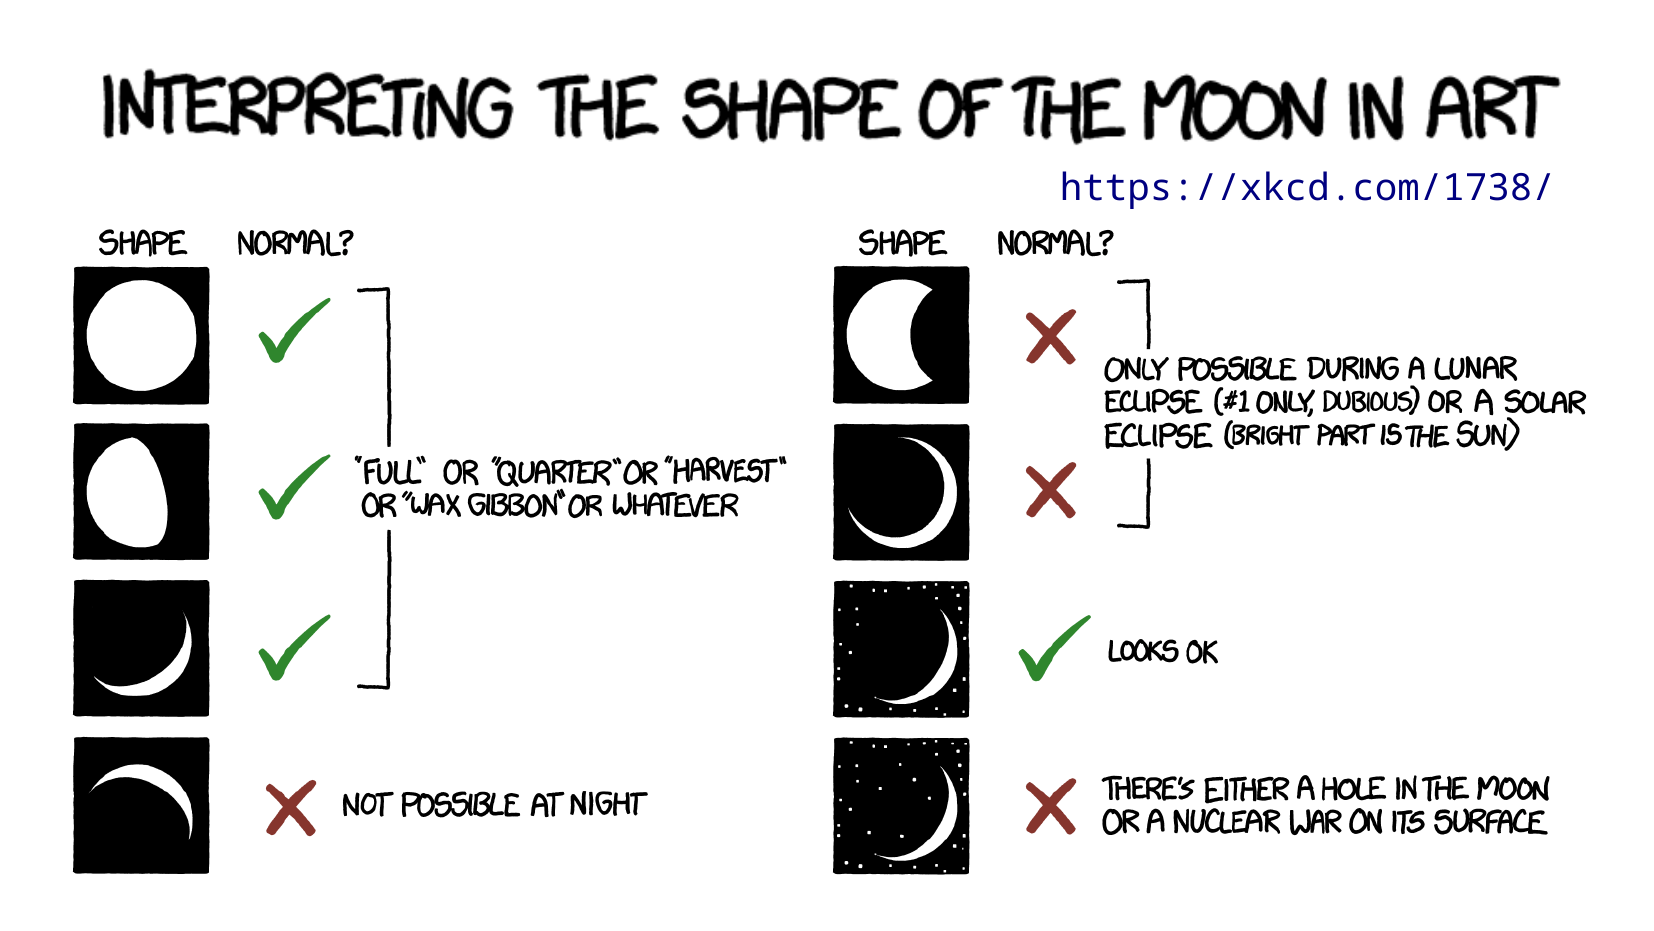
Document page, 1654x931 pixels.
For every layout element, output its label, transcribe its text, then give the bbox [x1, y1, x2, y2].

picture [82, 59, 1571, 157]
text_box https://xkcd.com/1738/ [1045, 153, 1571, 212]
picture [59, 217, 1595, 887]
